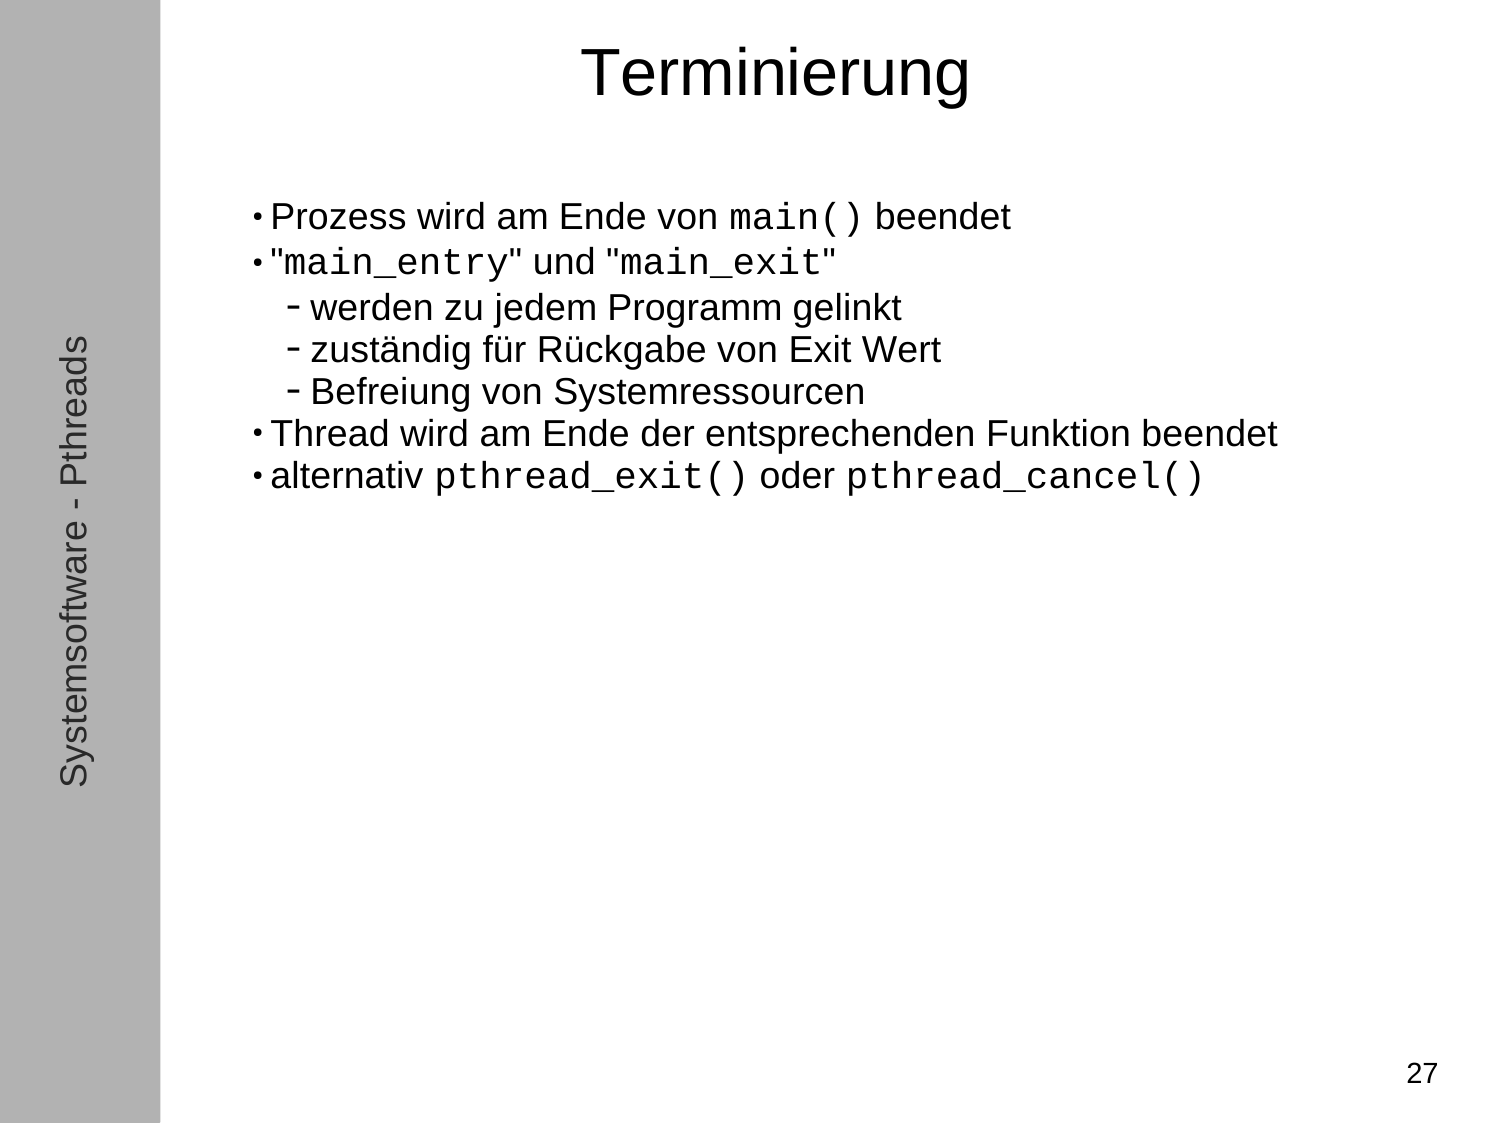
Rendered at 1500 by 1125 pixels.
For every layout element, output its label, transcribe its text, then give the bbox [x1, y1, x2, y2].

text_box Terminierung [536, 27, 1016, 123]
text_box [0, 0, 160, 1123]
text_box Prozess wird am Ende von main() beendet "main_entry" und "main_exit" werden zu jedem Programm gelinkt zuständig für Rückgabe von Exit Wert Befreiung von Systemressourcen Thread wird am Ende der entsprechenden Funktion beendet alternativ pthread_exit() oder pthread_cancel() [237, 187, 1448, 918]
text_box <number> [1406, 1057, 1500, 1106]
text_box Systemsoftware - Pthreads [47, 1, 121, 1124]
